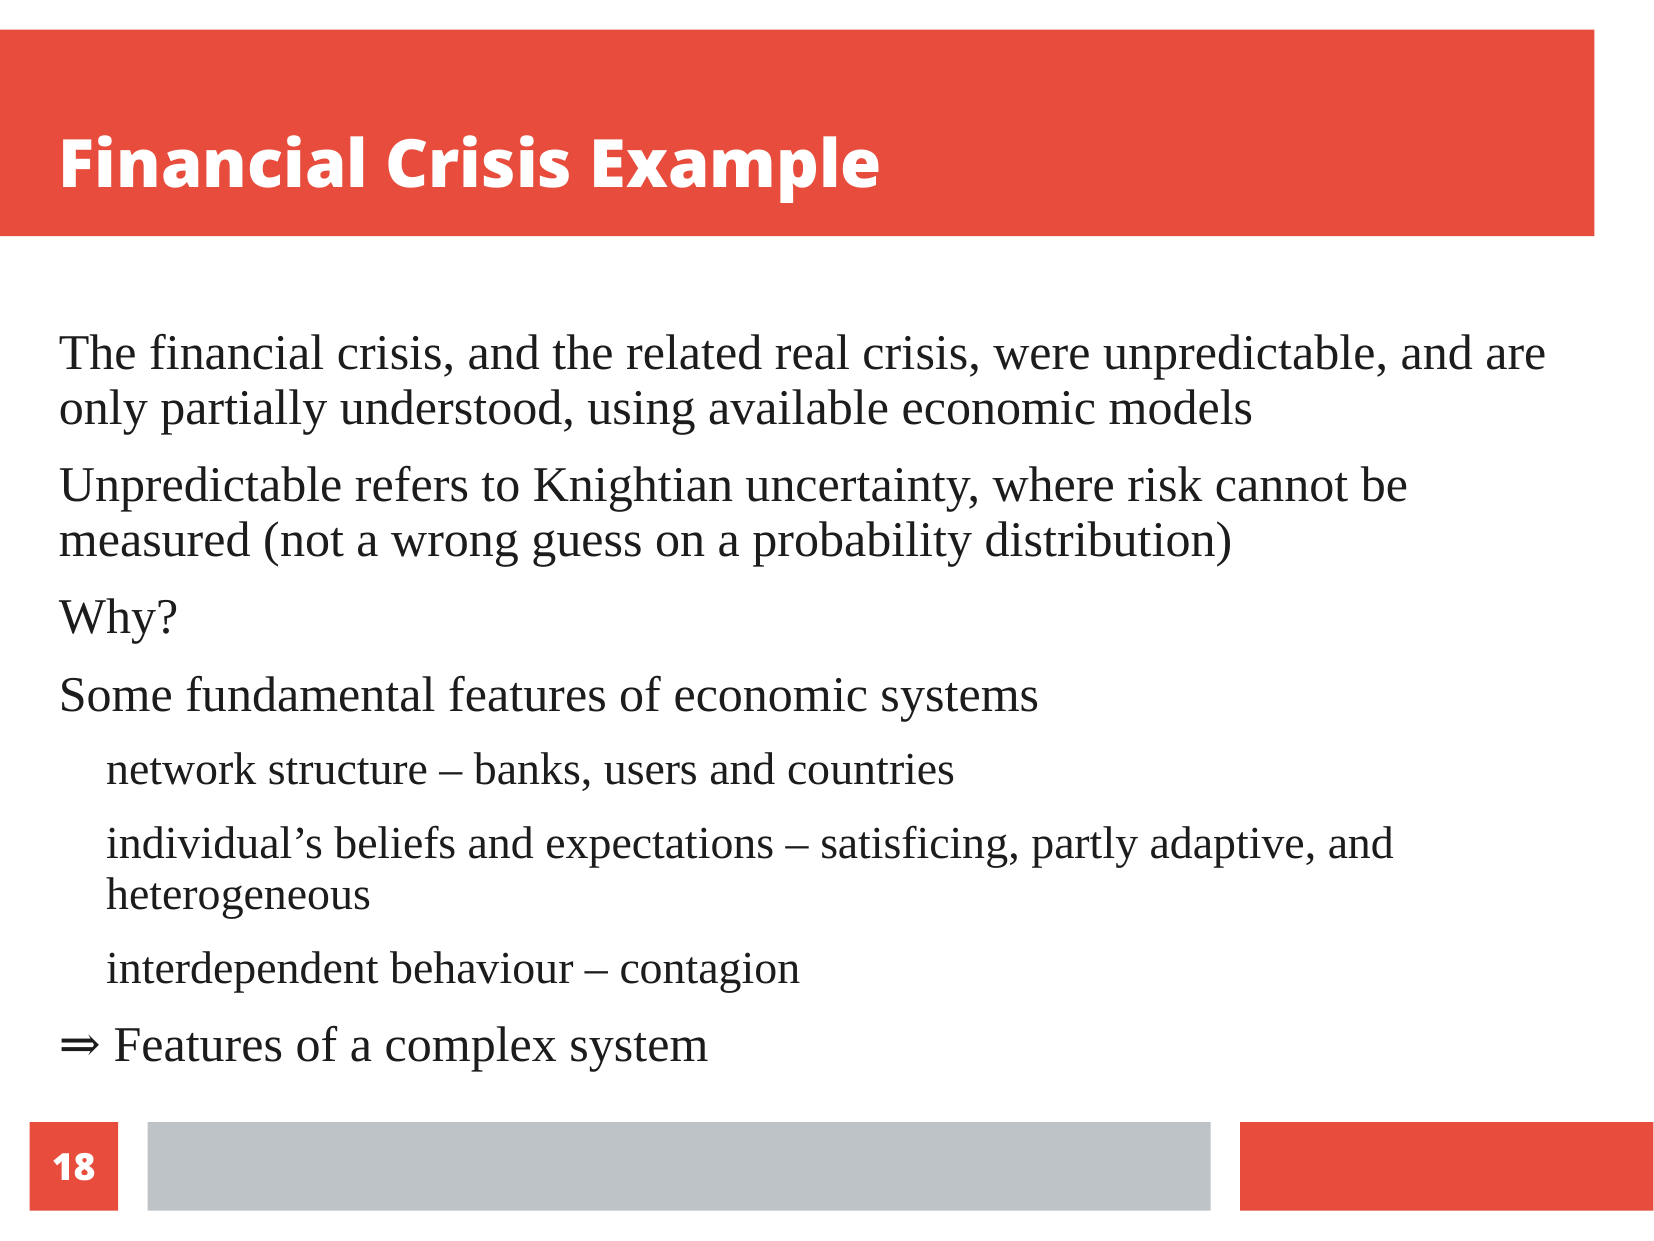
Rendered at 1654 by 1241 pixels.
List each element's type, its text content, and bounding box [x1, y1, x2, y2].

list The financial crisis, and the related real crisis, were unpredictable, and are only partially understood, using available economic models Unpredictable refers to Knightian uncertainty, where risk cannot be measured (not a wrong guess on a probability distribution) Why? Some fundamental features of economic systems network structure – banks, users and countries individual’s beliefs and expectations – satisficing, partly adaptive, and heterogeneous interdependent behaviour – contagion ⇒ Features of a complex system [59, 324, 1565, 1093]
title Financial Crisis Example [59, 59, 1595, 207]
